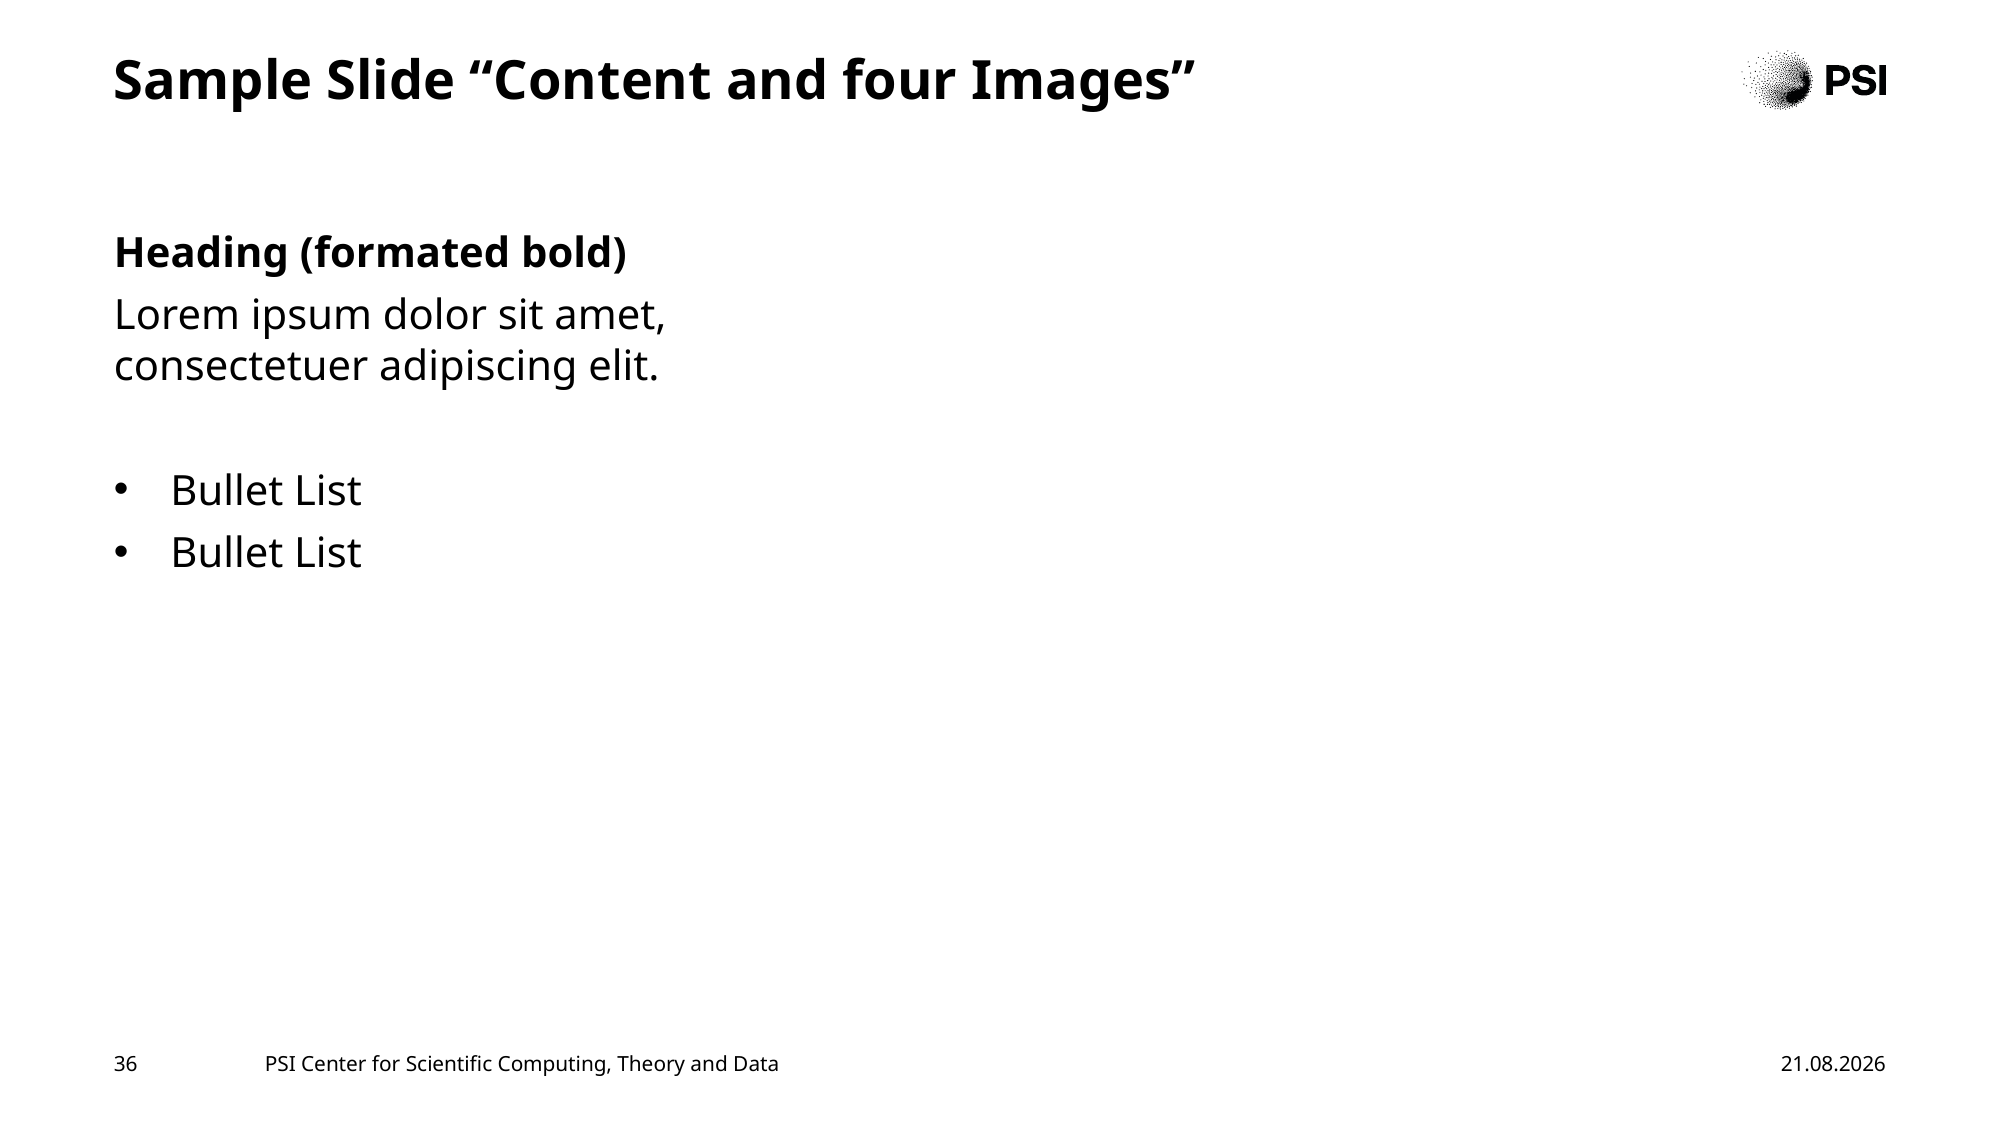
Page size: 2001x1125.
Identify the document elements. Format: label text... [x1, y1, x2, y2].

title Sample Slide “Content and four Images” [114, 45, 1585, 179]
list Heading (formated bold) Lorem ipsum dolor sit amet, consectetuer adipiscing elit. Bullet List Bullet List [114, 225, 681, 988]
